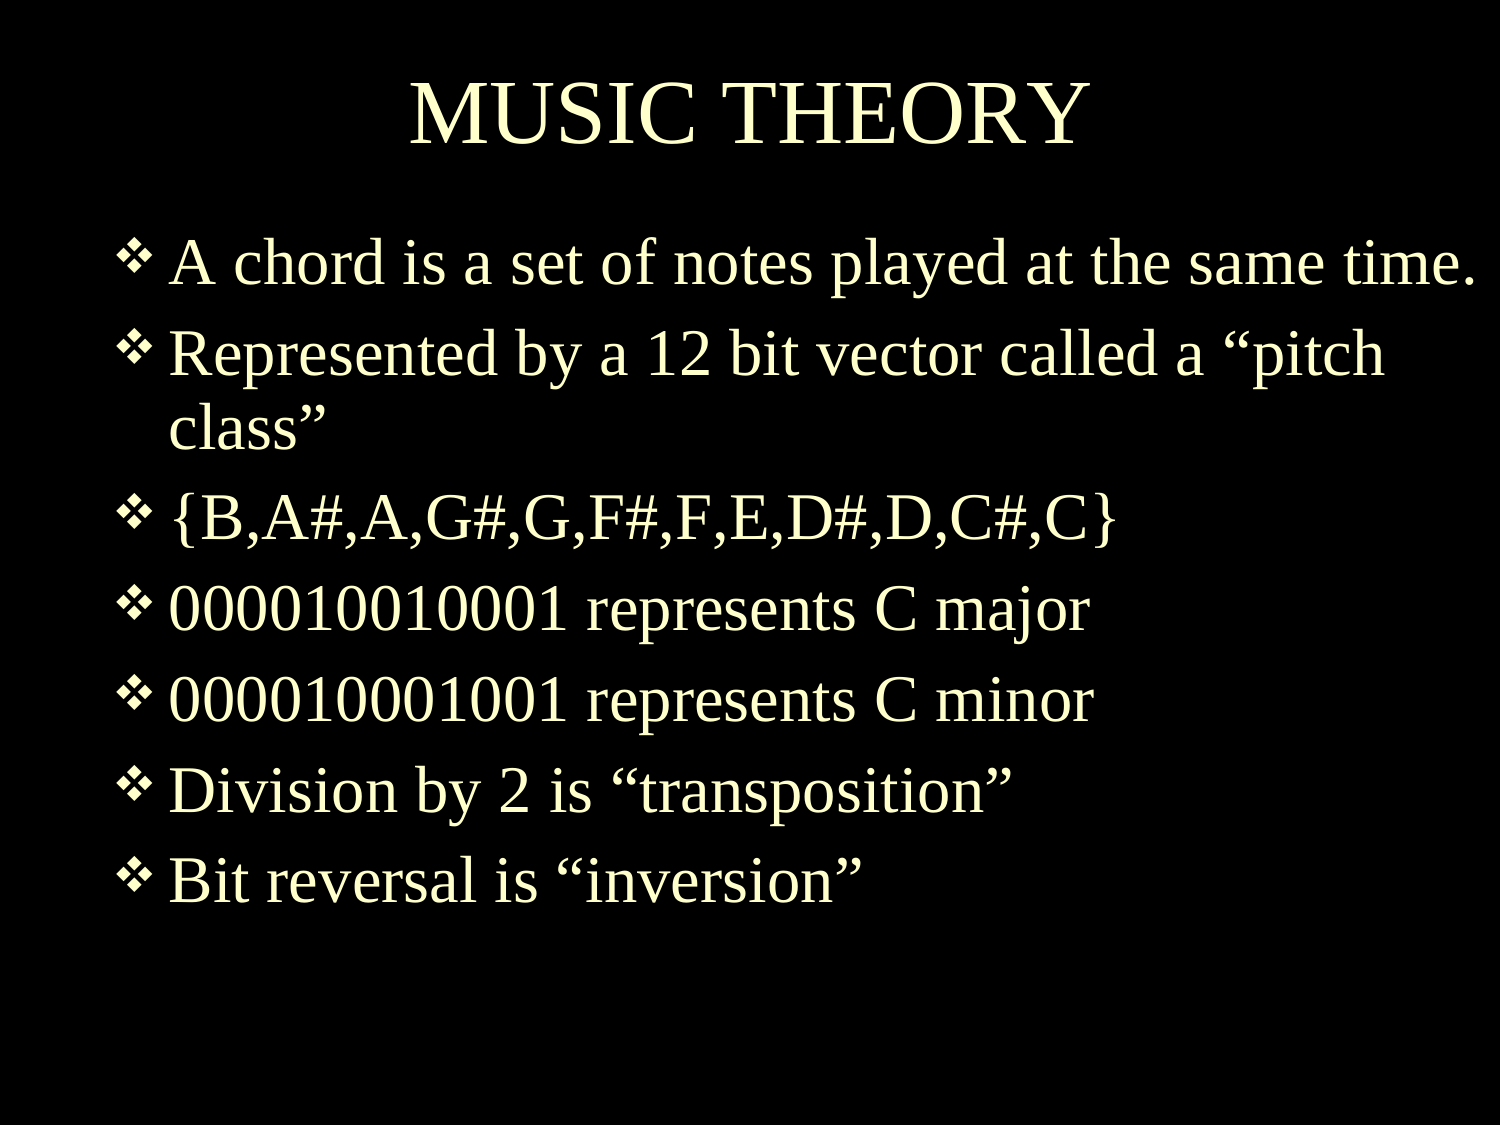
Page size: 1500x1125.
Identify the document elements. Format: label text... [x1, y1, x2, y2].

title MUSIC THEORY [22, 37, 1480, 188]
list A chord is a set of notes played at the same time. Represented by a 12 bit vector called a “pitch class” {B,A#,A,G#,G,F#,F,E,D#,D,C#,C} 000010010001 represents C major 000010001001 represents C minor Division by 2 is “transposition” Bit reversal is “inversion” [112, 224, 1482, 1094]
